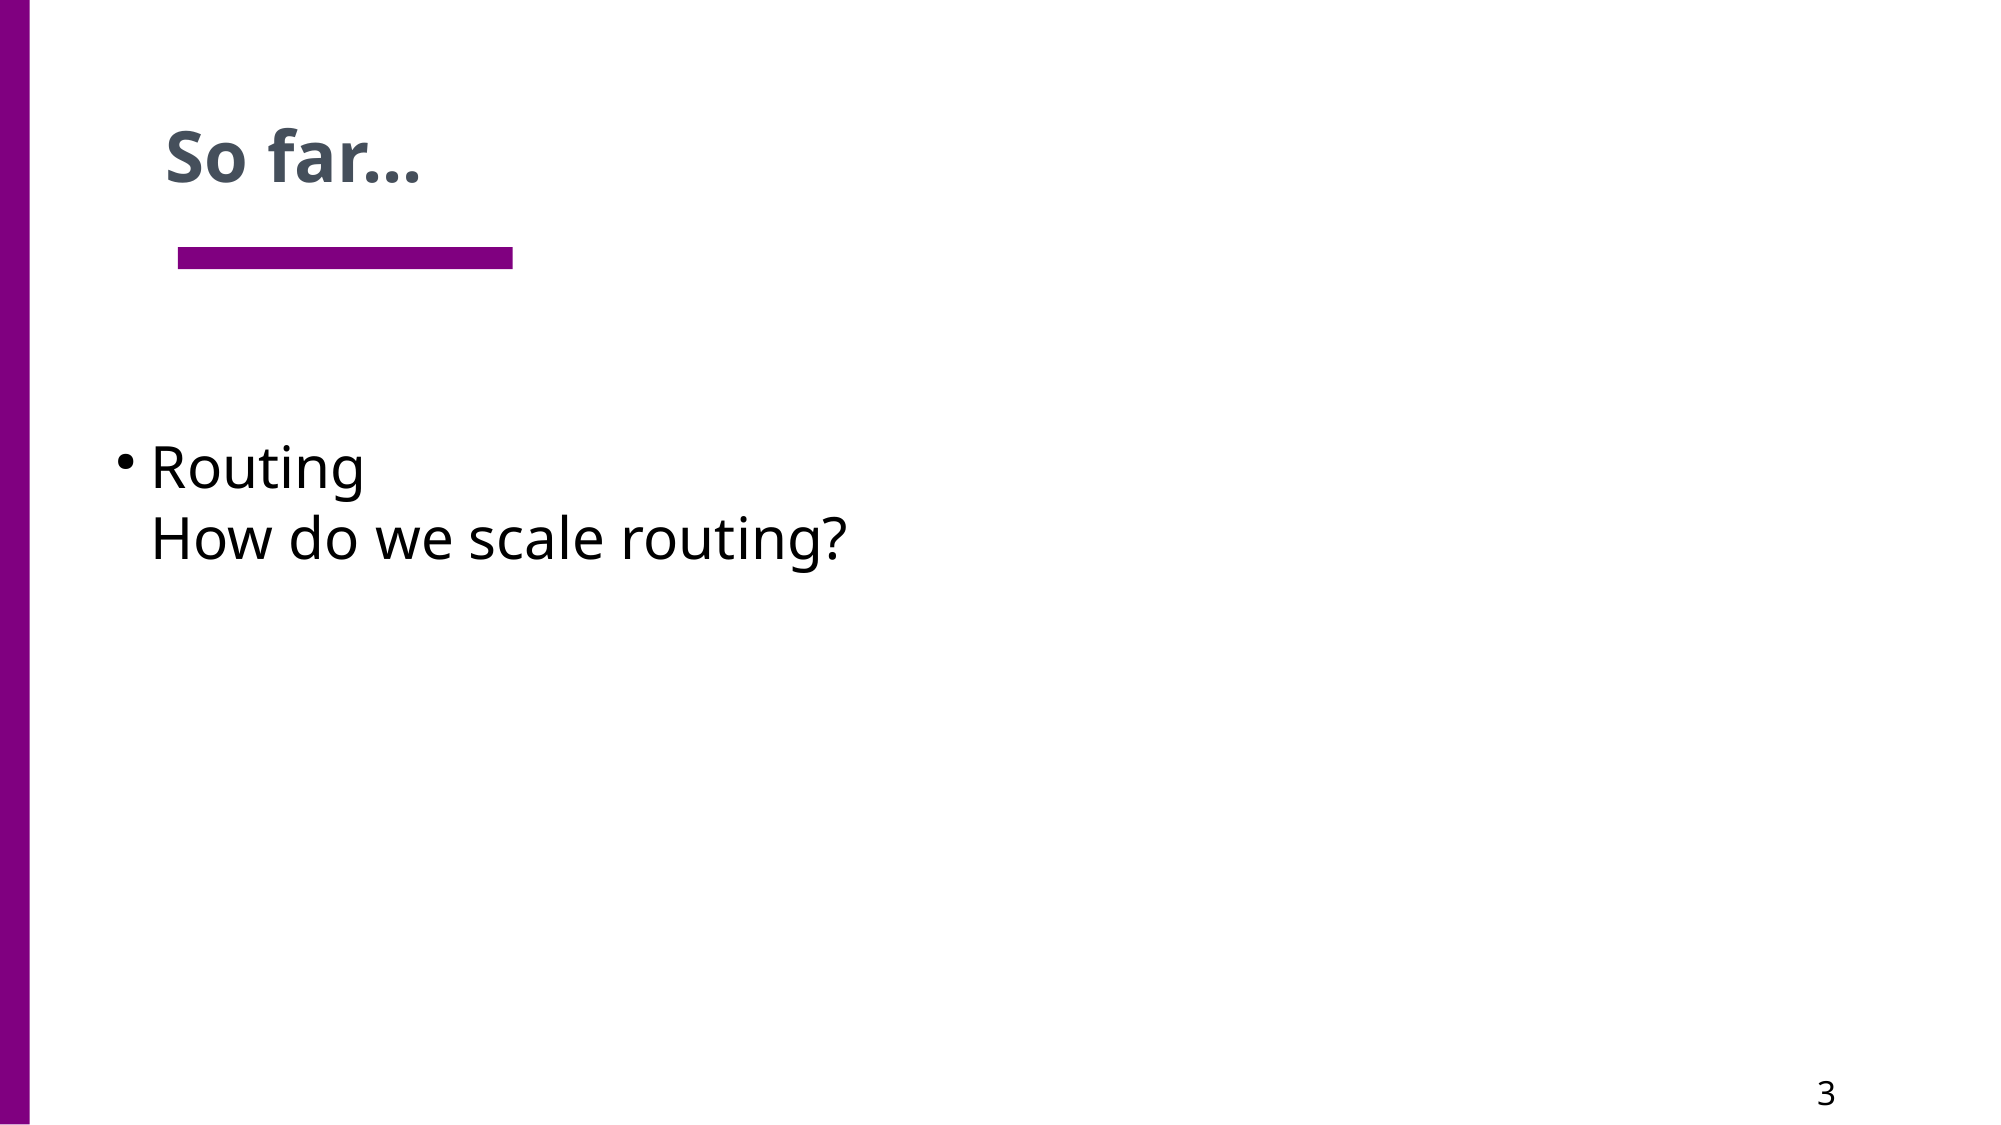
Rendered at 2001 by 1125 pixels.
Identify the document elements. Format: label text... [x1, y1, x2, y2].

text_box Routing How do we scale routing? [100, 329, 2000, 887]
text_box So far... [151, 0, 1849, 212]
